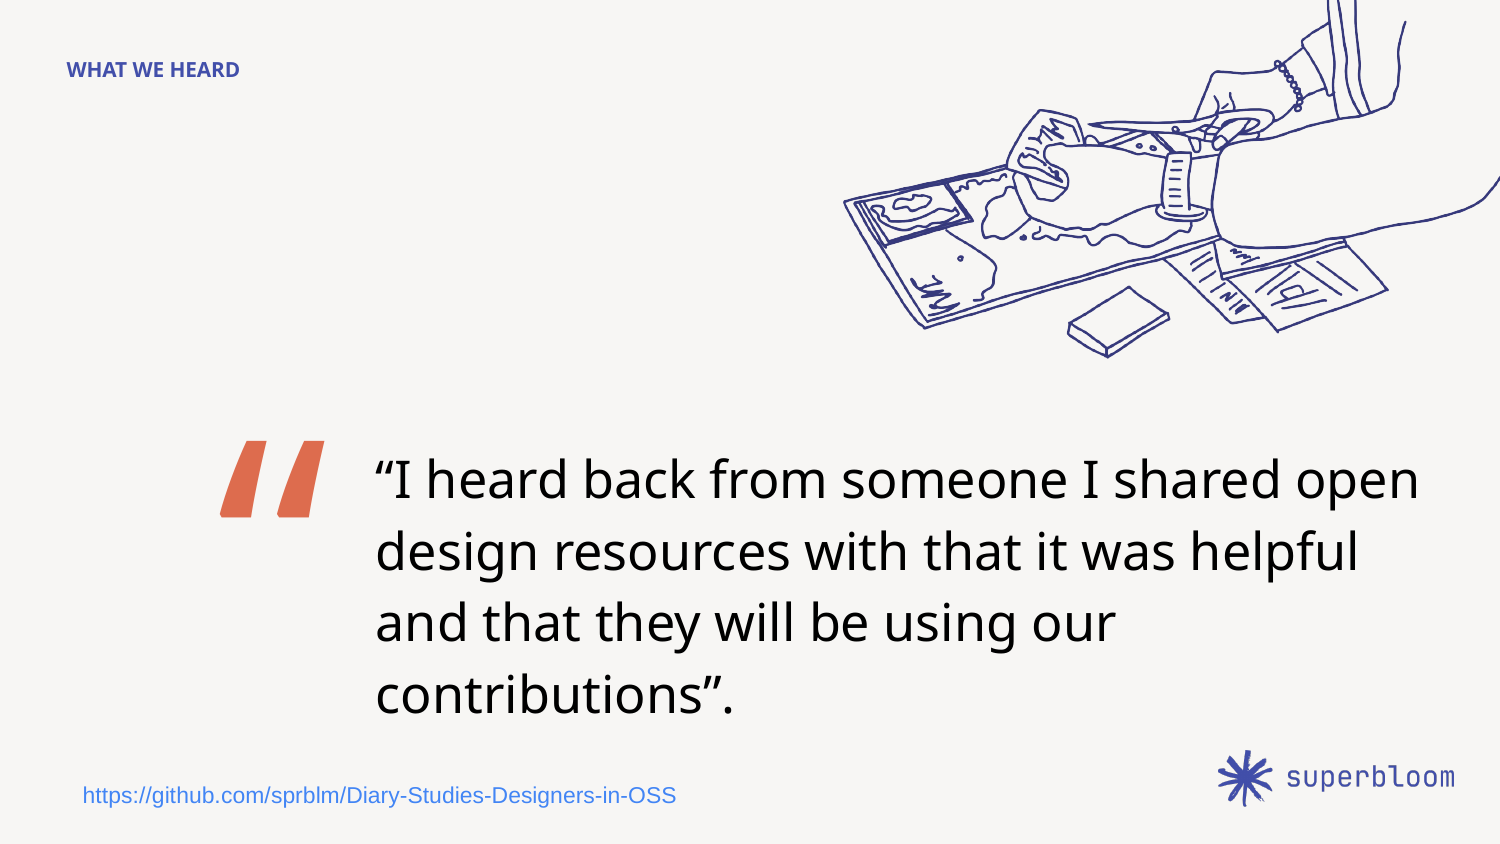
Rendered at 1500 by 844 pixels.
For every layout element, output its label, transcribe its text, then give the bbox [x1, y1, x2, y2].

picture [1218, 750, 1454, 807]
text_box https://github.com/sprblm/Diary-Studies-Designers-in-OSS [67, 765, 786, 824]
picture [785, 0, 1500, 390]
text_box “I heard back from someone I shared open design resources with that it was helpful and that they will be using our contributions”. [360, 421, 1440, 740]
